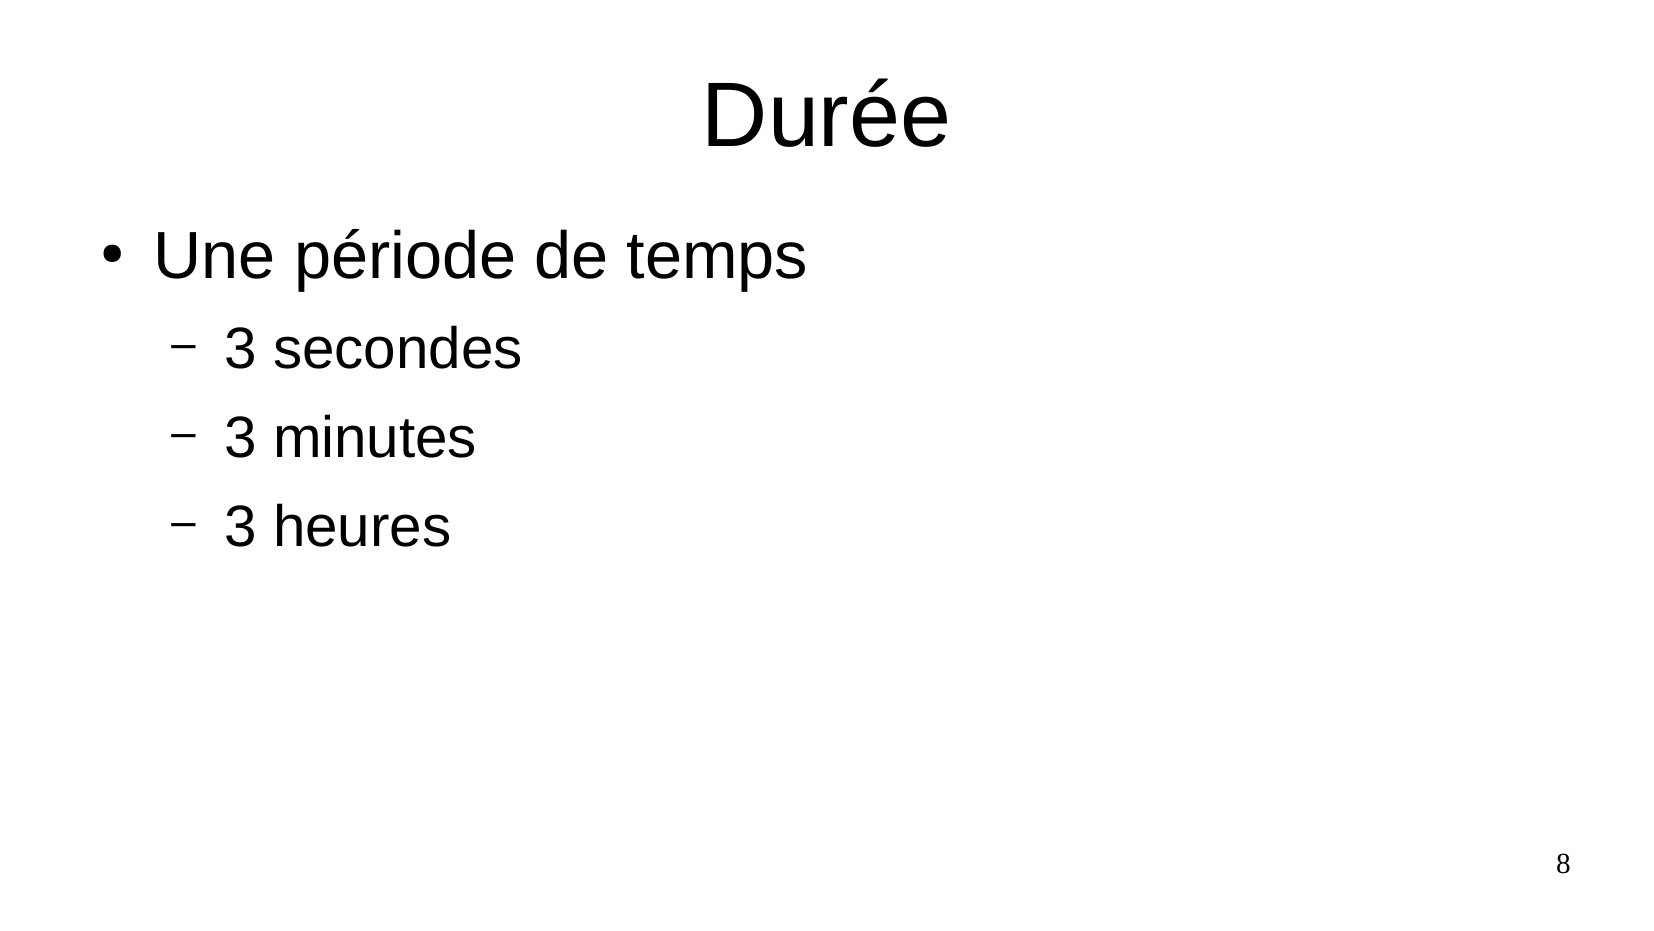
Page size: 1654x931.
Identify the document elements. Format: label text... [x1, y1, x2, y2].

title Durée [82, 37, 1571, 193]
list Une période de temps 3 secondes 3 minutes 3 heures [82, 217, 1571, 758]
